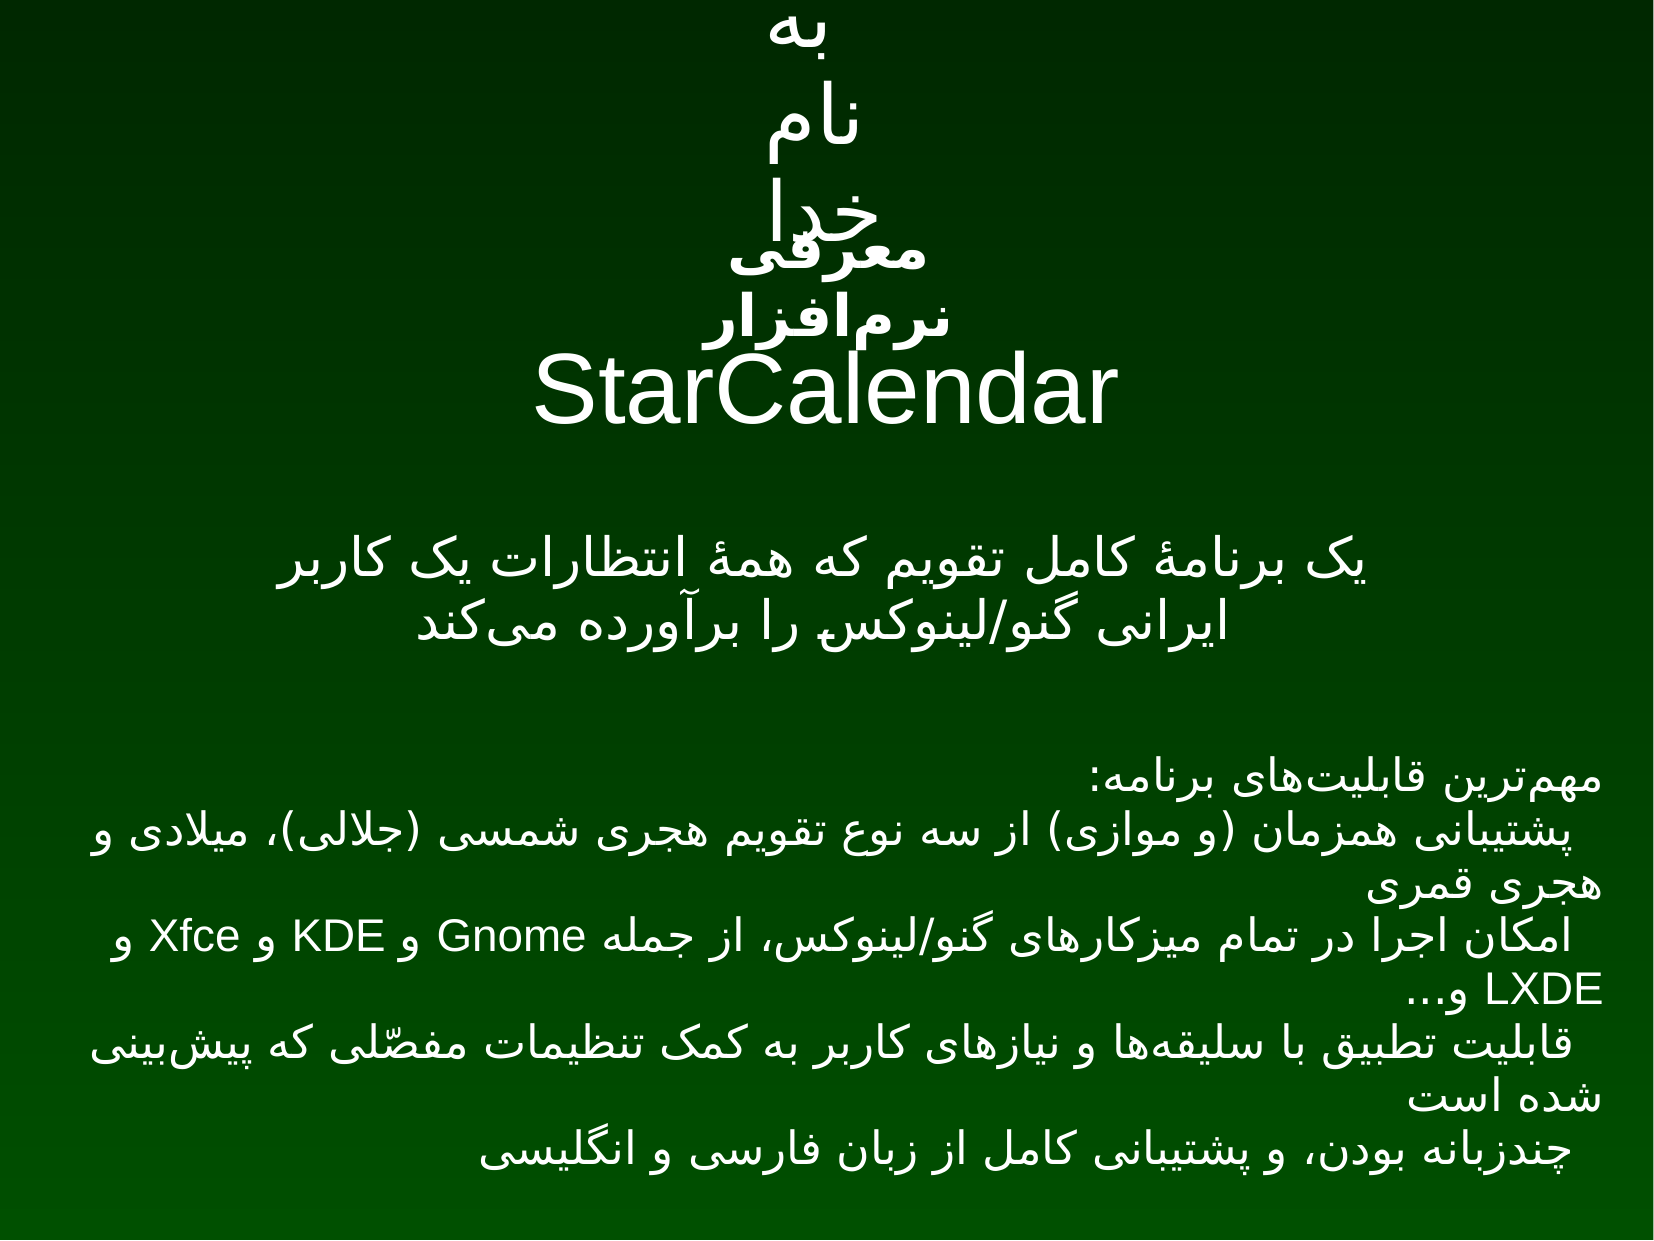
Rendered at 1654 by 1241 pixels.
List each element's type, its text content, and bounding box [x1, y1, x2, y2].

text_box مهم‌ترین قابلیت‌های برنامه: پشتیبانی همزمان (و موازی) از سه نوع تقویم هجری شمسی (جلالی)، میلادی و هجری قمری امکان اجرا در تمام میزکارهای گنو/لینوکس، از جمله Gnome و KDE و Xfce و LXDE و... قابلیت تطبیق با سلیقه‌ها و نیازهای کاربر به کمک تنظیمات مفصّلی که پیش‌بینی شده است چندزبانه بودن، و پشتیبانی کامل از زبان فارسی و انگلیسی [43, 741, 1619, 1132]
text_box StarCalendar [516, 325, 1135, 453]
text_box معرفی نرم‌افزار [645, 207, 1013, 317]
text_box به نام خدا [750, 0, 910, 136]
text_box یک برنامهٔ کامل تقویم که همهٔ انتظارات یک کاربر ایرانی گنو/لینوکس را برآورده می‌کند [207, 518, 1439, 712]
